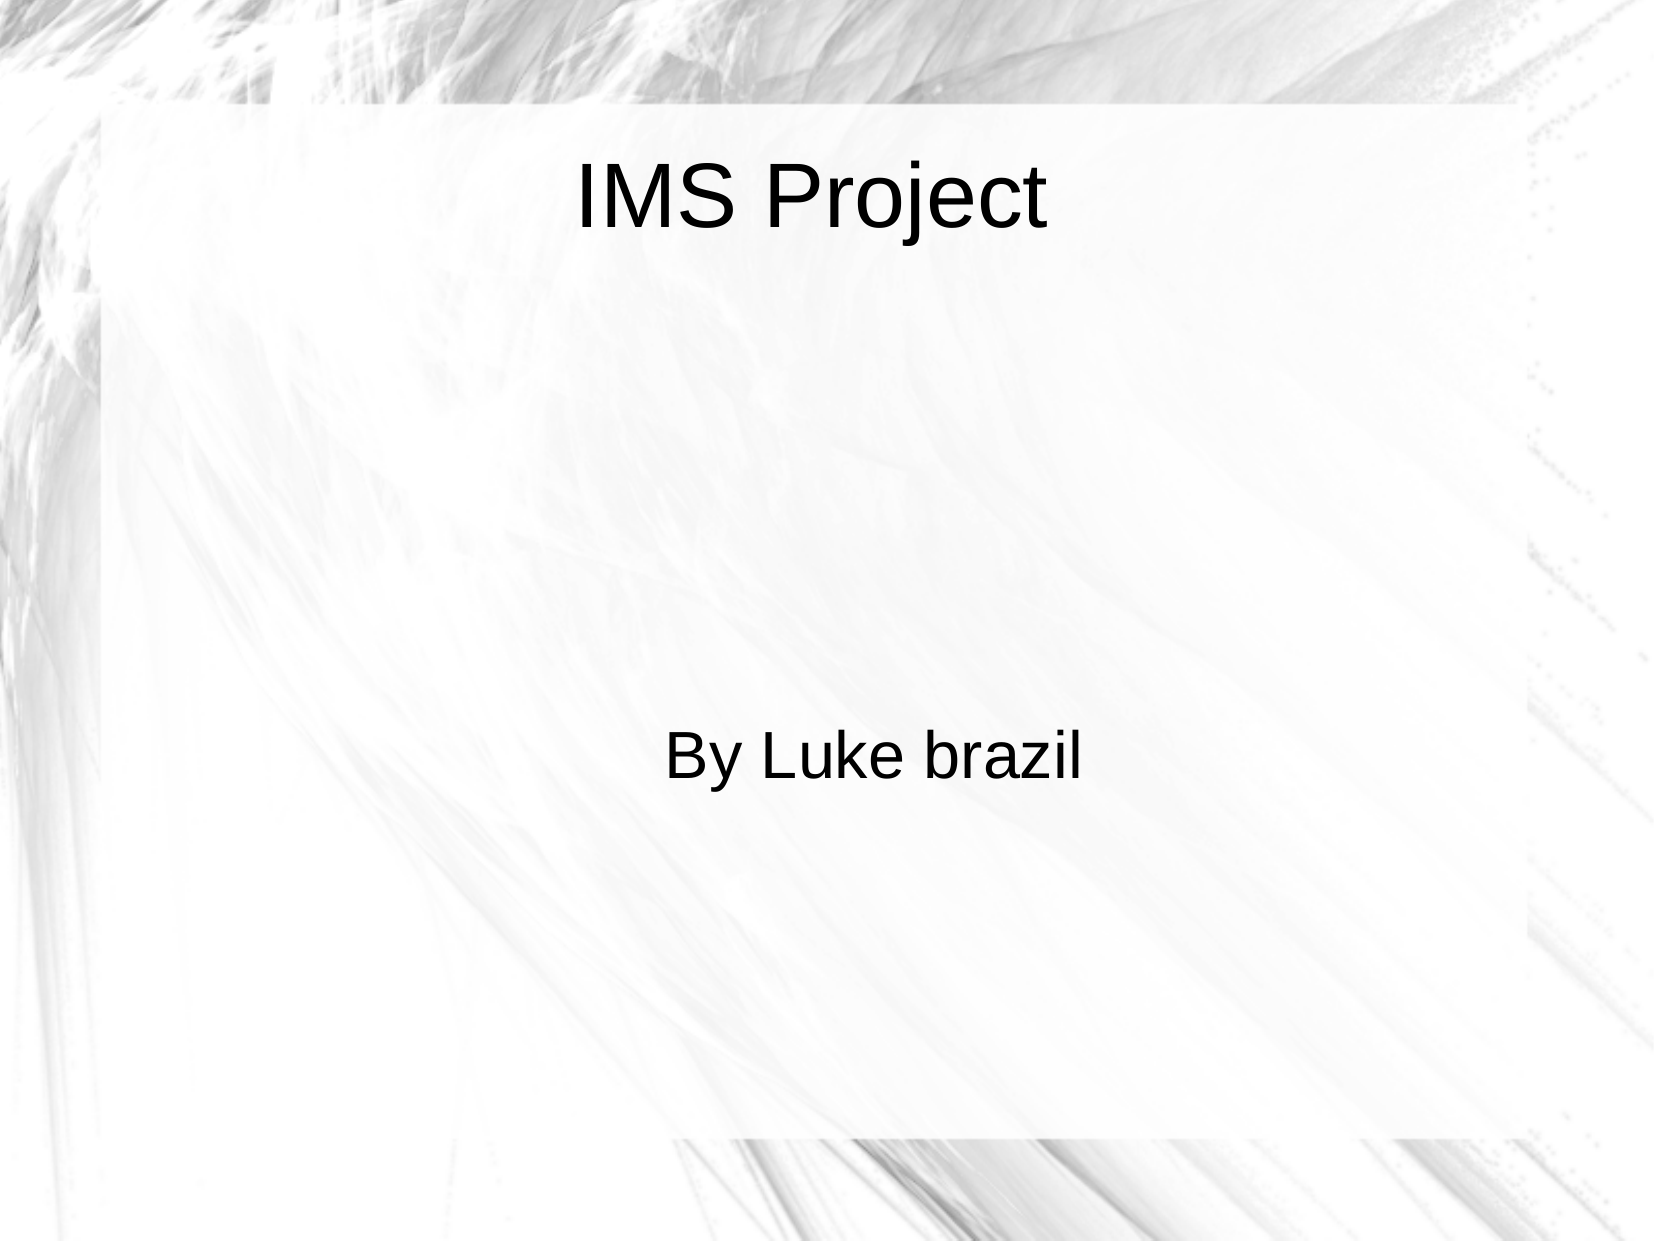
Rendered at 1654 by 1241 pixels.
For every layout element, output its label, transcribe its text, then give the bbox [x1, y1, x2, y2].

title IMS Project [118, 112, 1506, 281]
subtitle By Luke brazil [178, 364, 1570, 1147]
picture [0, 0, 1654, 1241]
